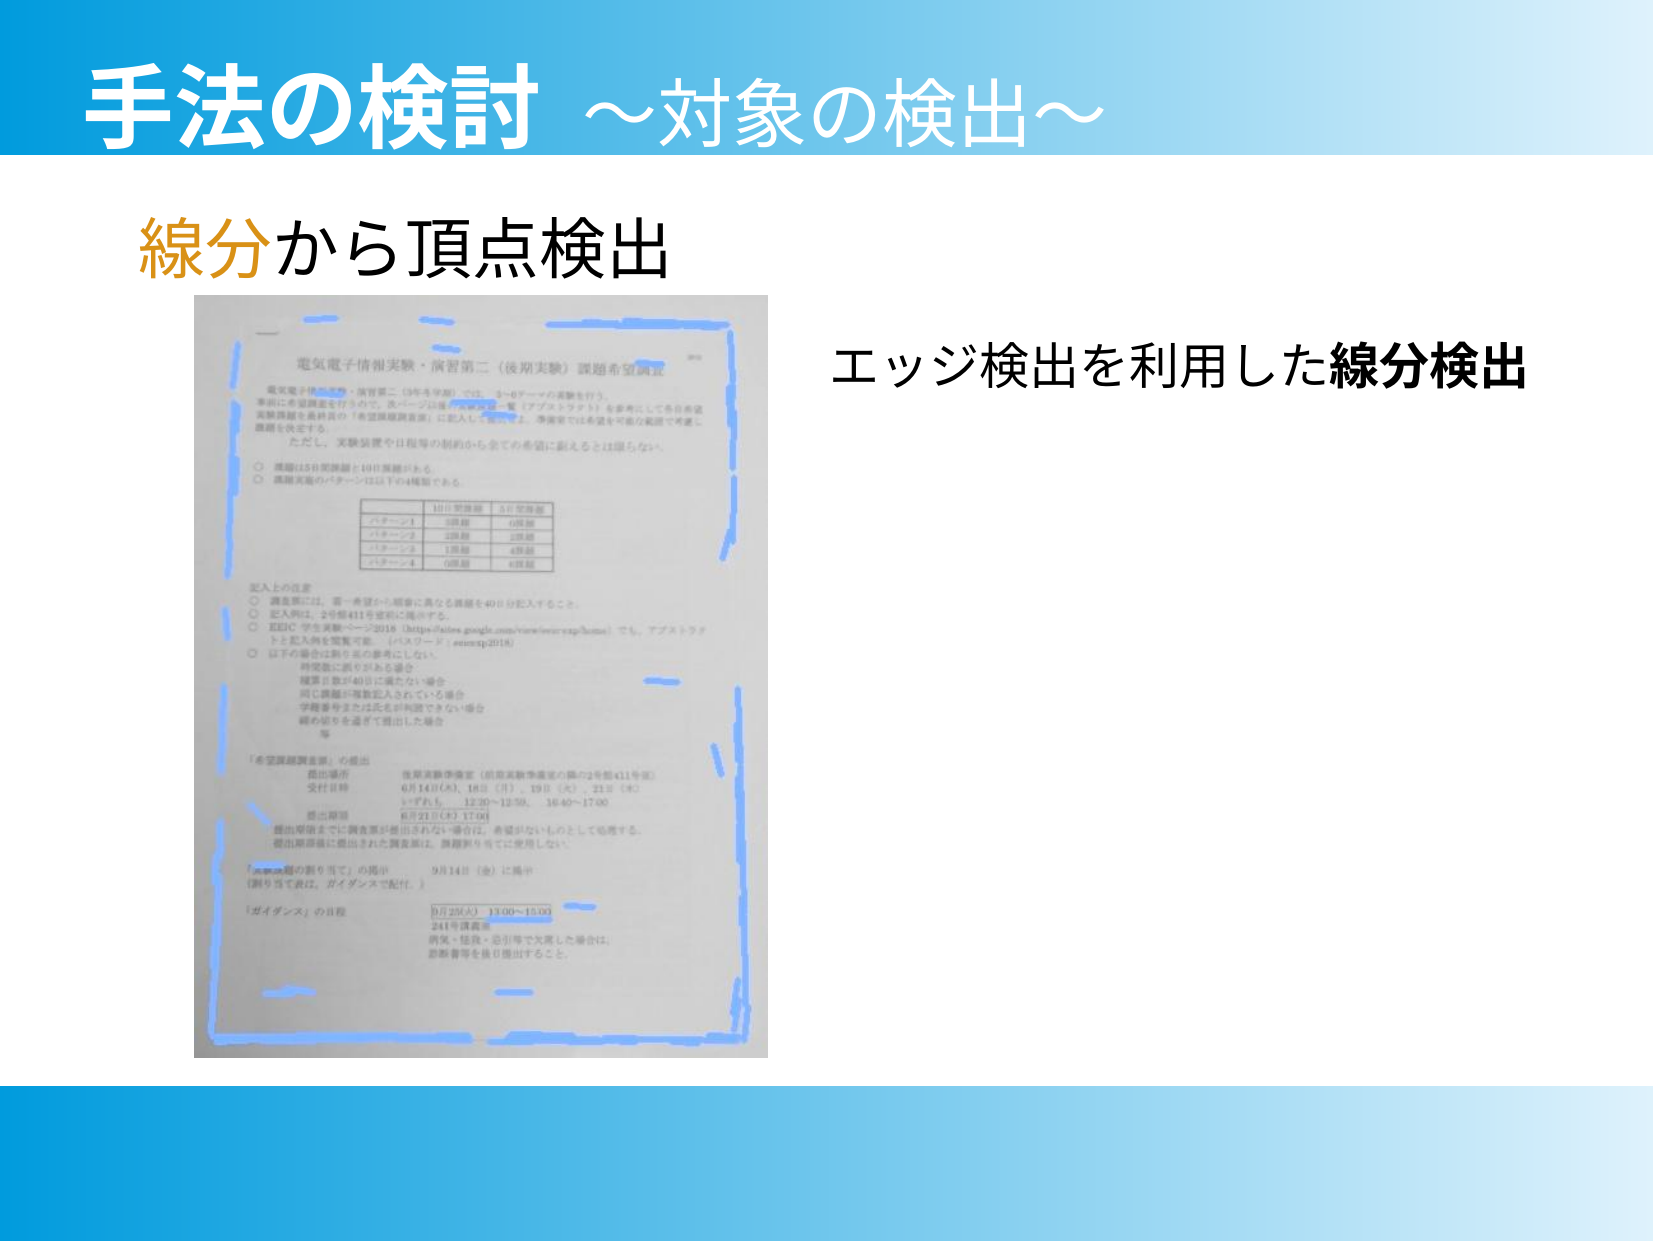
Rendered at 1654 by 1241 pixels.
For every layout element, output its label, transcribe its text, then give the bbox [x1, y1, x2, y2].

picture [194, 295, 768, 1058]
text_box エッジ検出を利用した線分検出 [814, 283, 1583, 455]
title 手法の検討 〜対象の検出〜 [82, 32, 1571, 171]
text_box 線分から頂点検出 [124, 188, 780, 304]
